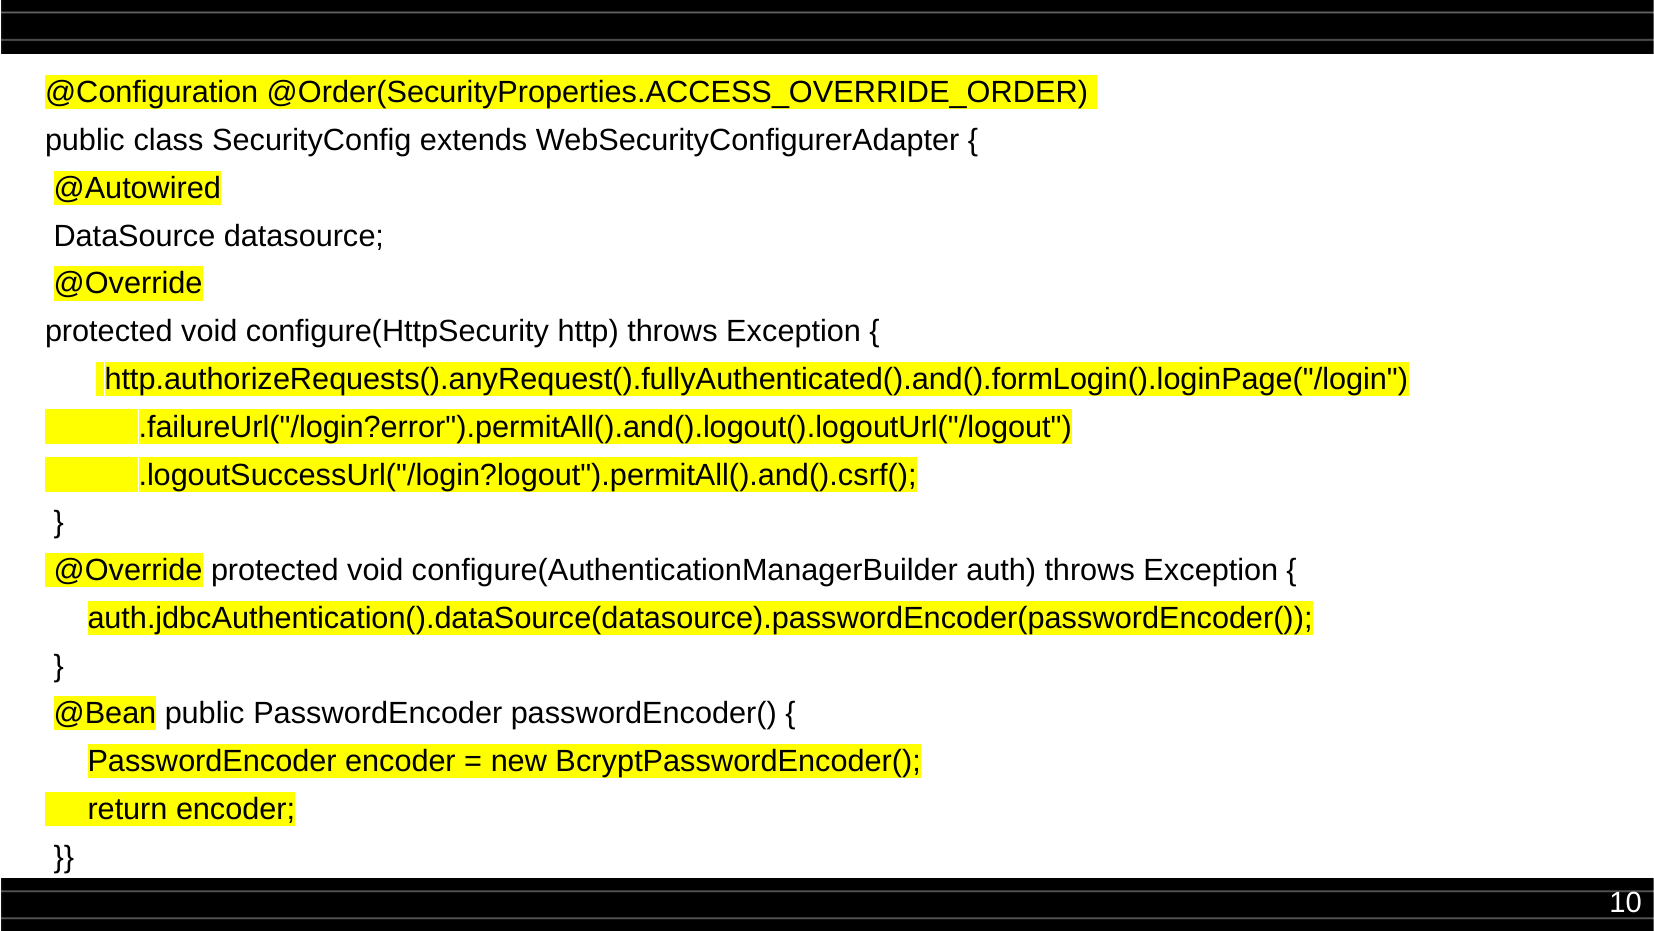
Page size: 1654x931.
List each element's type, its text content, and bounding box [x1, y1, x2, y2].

picture [1, 878, 1654, 931]
picture [1, 0, 1654, 54]
list @Configuration @Order(SecurityProperties.ACCESS_OVERRIDE_ORDER) public class SecurityConfig extends WebSecurityConfigurerAdapter { @Autowired DataSource datasource; @Override protected void configure(HttpSecurity http) throws Exception { http.authorizeRequests().anyRequest().fullyAuthenticated().and().formLogin().loginPage("/login") .failureUrl("/login?error").permitAll().and().logout().logoutUrl("/logout") .logoutSuccessUrl("/login?logout").permitAll().and().csrf(); } @Override protected void configure(AuthenticationManagerBuilder auth) throws Exception { auth.jdbcAuthentication().dataSource(datasource).passwordEncoder(passwordEncoder()); } @Bean public PasswordEncoder passwordEncoder() { PasswordEncoder encoder = new BcryptPasswordEncoder(); return encoder; }} [45, 75, 1636, 886]
